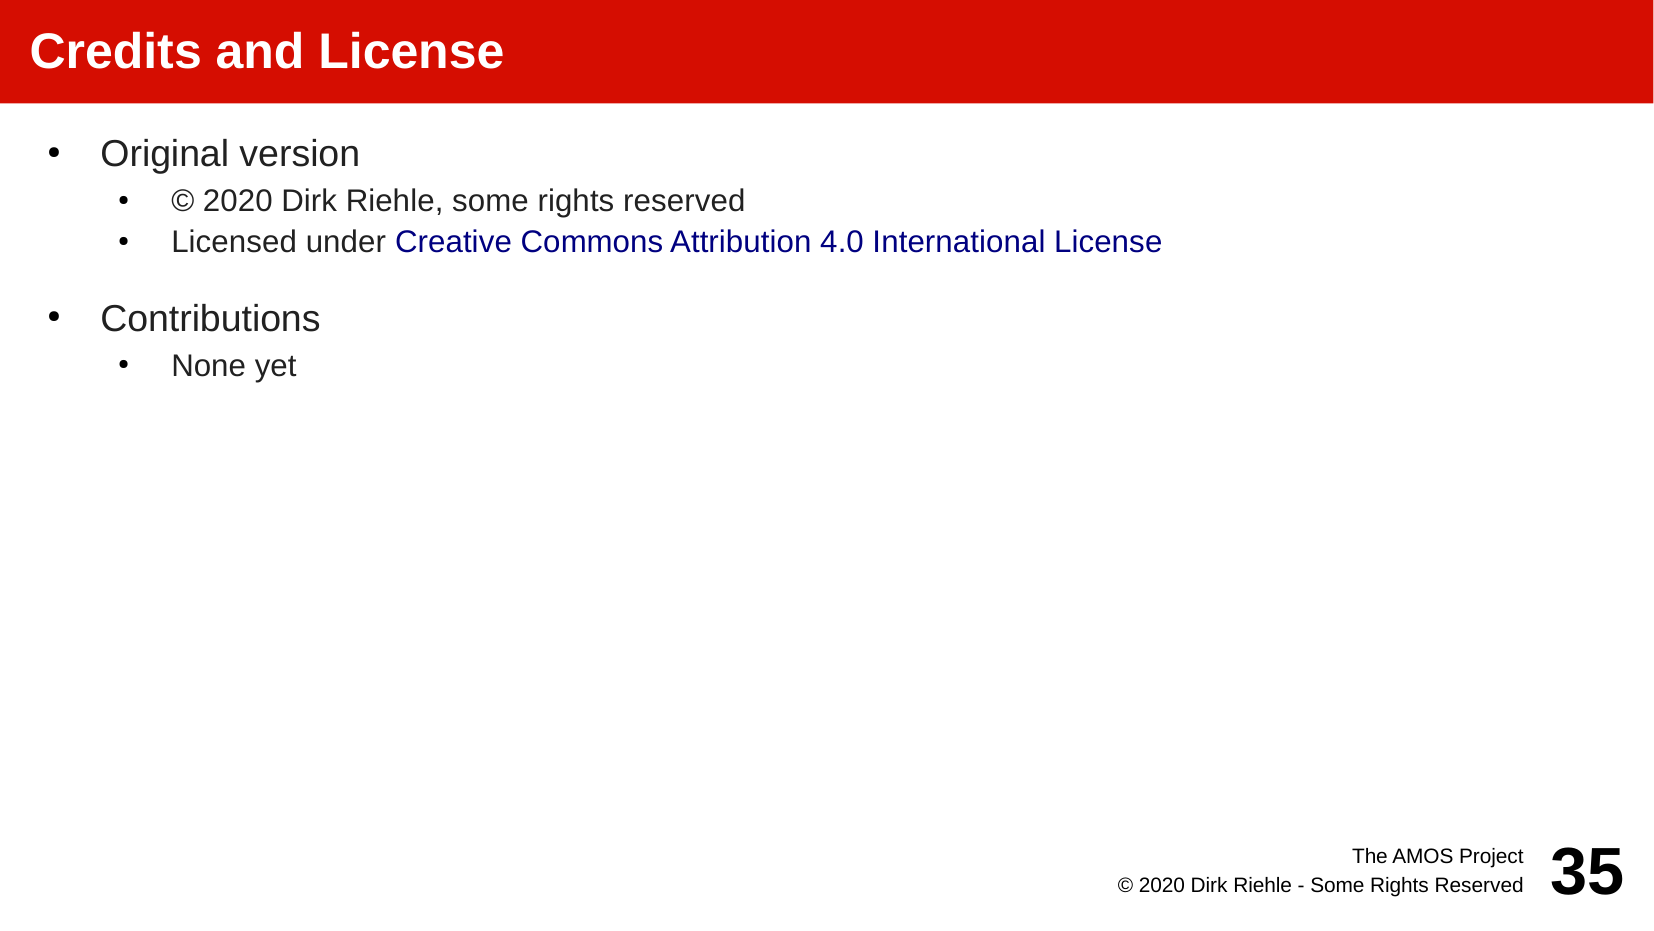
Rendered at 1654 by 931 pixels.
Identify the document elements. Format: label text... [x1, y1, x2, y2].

list Original version © 2020 Dirk Riehle, some rights reserved Licensed under Creative Commons Attribution 4.0 International License Contributions None yet [29, 132, 1625, 813]
title Credits and License [0, 0, 1654, 104]
